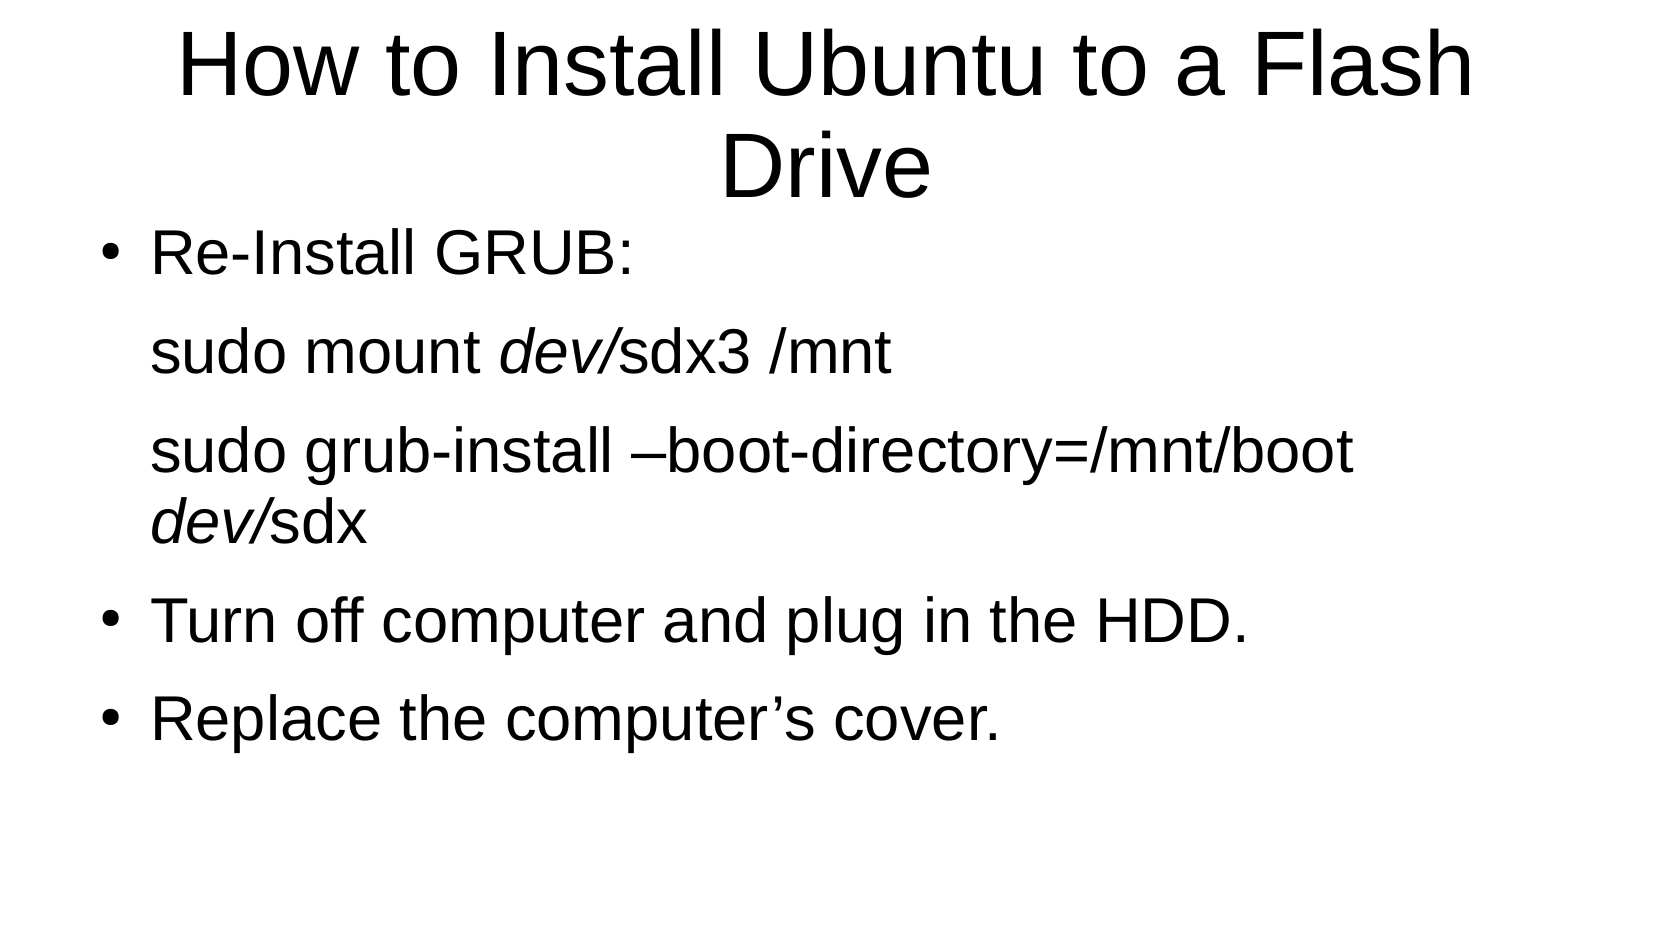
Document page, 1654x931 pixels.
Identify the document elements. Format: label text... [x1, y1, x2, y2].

title How to Install Ubuntu to a Flash Drive [82, 12, 1571, 217]
list Re-Install GRUB: sudo mount dev/sdx3 /mnt sudo grub-install –boot-directory=/mnt/boot dev/sdx Turn off computer and plug in the HDD. Replace the computer’s cover. [82, 217, 1571, 758]
